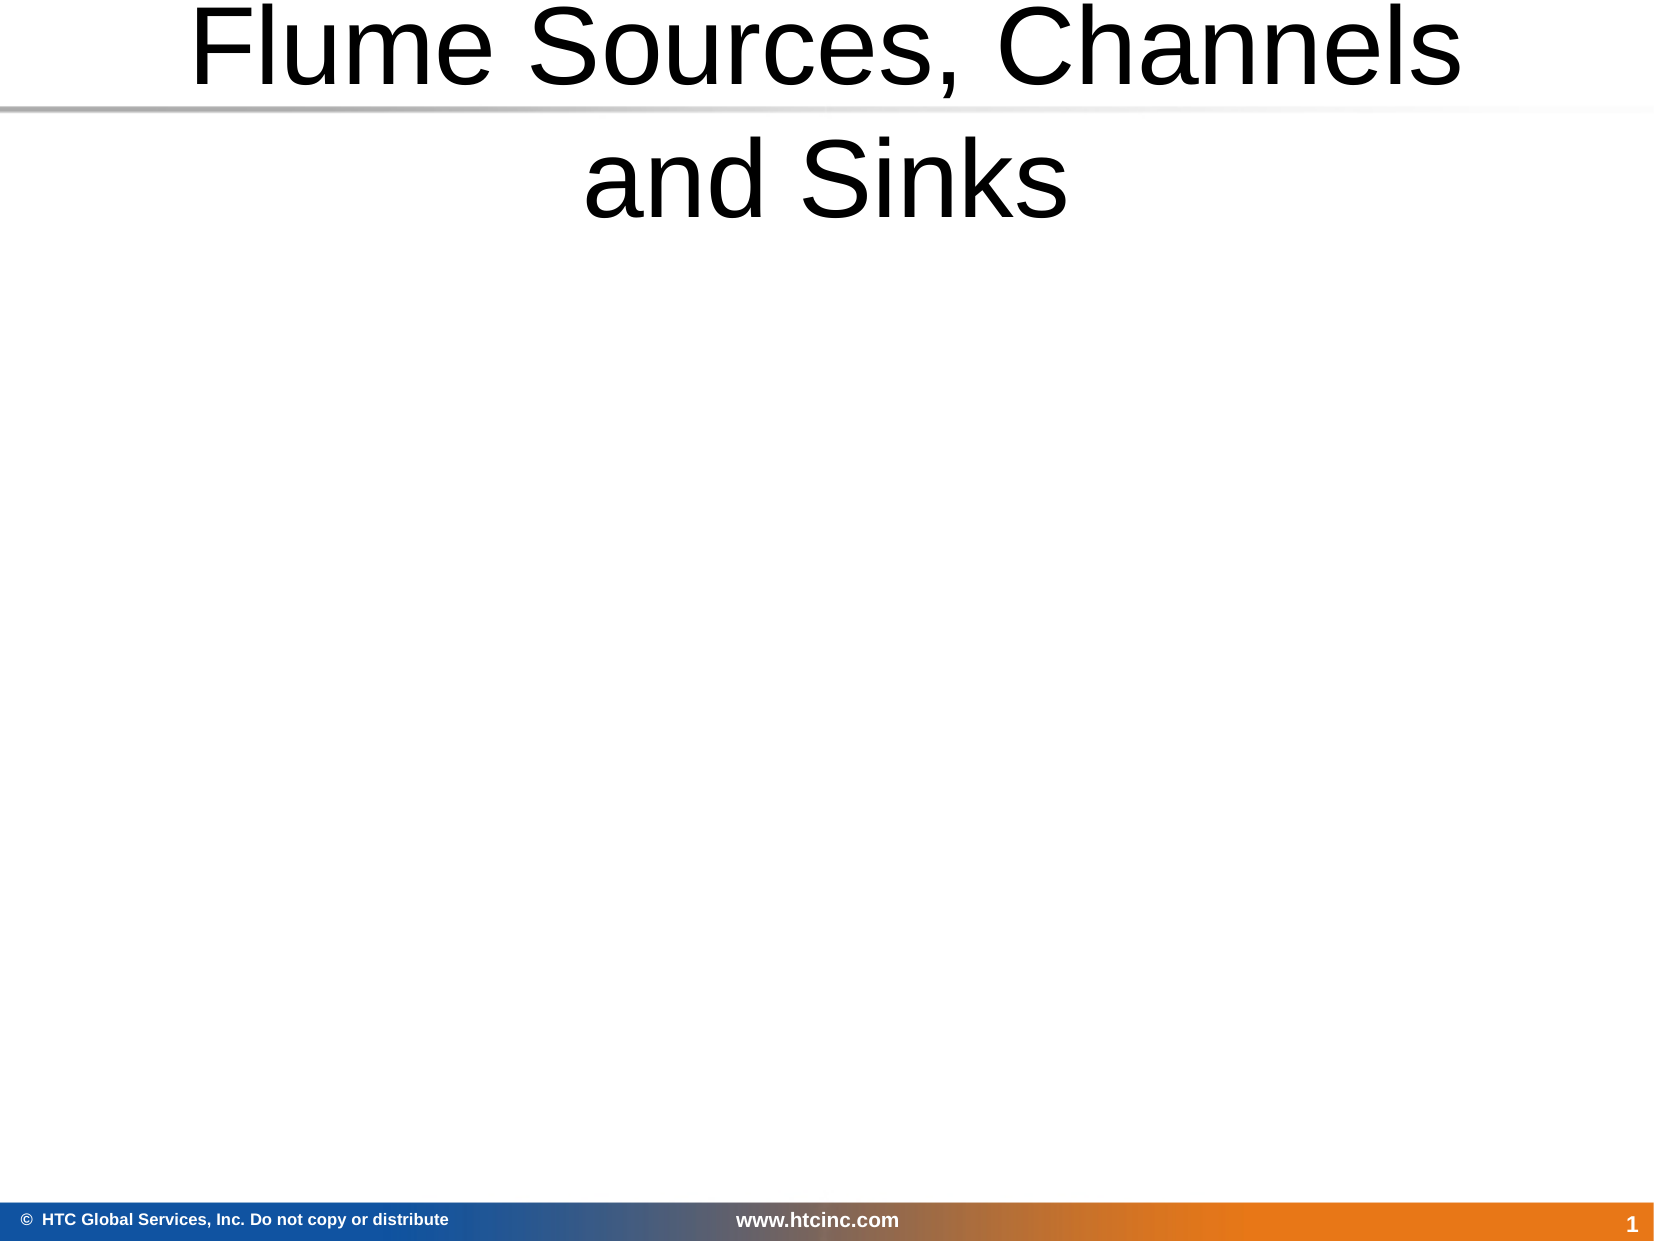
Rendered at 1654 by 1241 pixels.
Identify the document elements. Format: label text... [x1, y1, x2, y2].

picture [0, 0, 1654, 1241]
title Flume Sources, Channels and Sinks [82, 0, 1571, 241]
